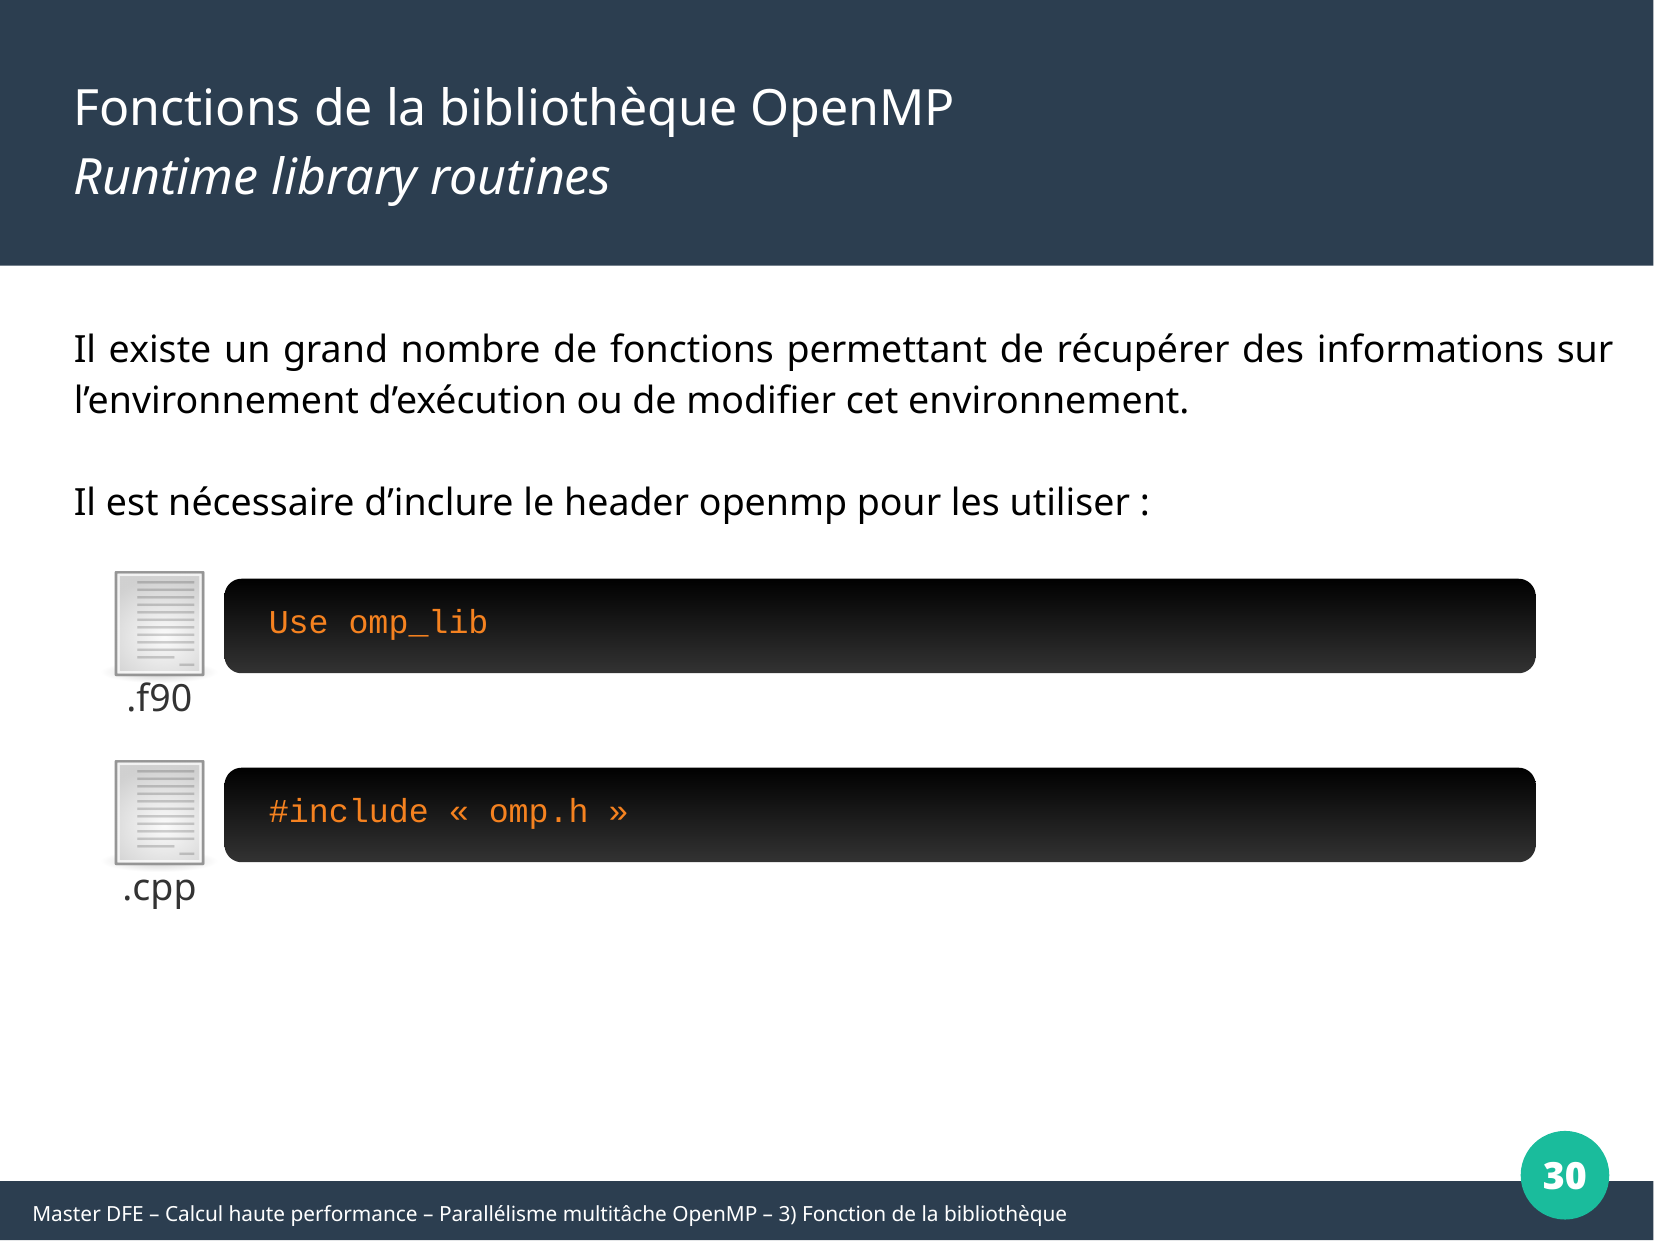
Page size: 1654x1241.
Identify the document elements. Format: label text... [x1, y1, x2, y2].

picture [100, 566, 219, 663]
text_box .cpp [82, 852, 237, 919]
text_box Fonctions de la bibliothèque OpenMP Runtime library routines [59, 64, 1654, 283]
text_box Use omp_lib [254, 598, 1524, 674]
text_box Master DFE – Calcul haute performance – Parallélisme multitâche OpenMP – 3) Fonction de la bibliothèque [17, 1191, 1436, 1235]
text_box .f90 [82, 663, 237, 730]
text_box Il existe un grand nombre de fonctions permettant de récupérer des informations sur l’environnement d’exécution ou de modifier cet environnement. Il est nécessaire d’inclure le header openmp pour les utiliser : [59, 314, 1630, 533]
text_box [224, 578, 1536, 674]
text_box #include « omp.h » [254, 787, 1524, 863]
picture [100, 755, 219, 852]
text_box [224, 767, 1536, 863]
